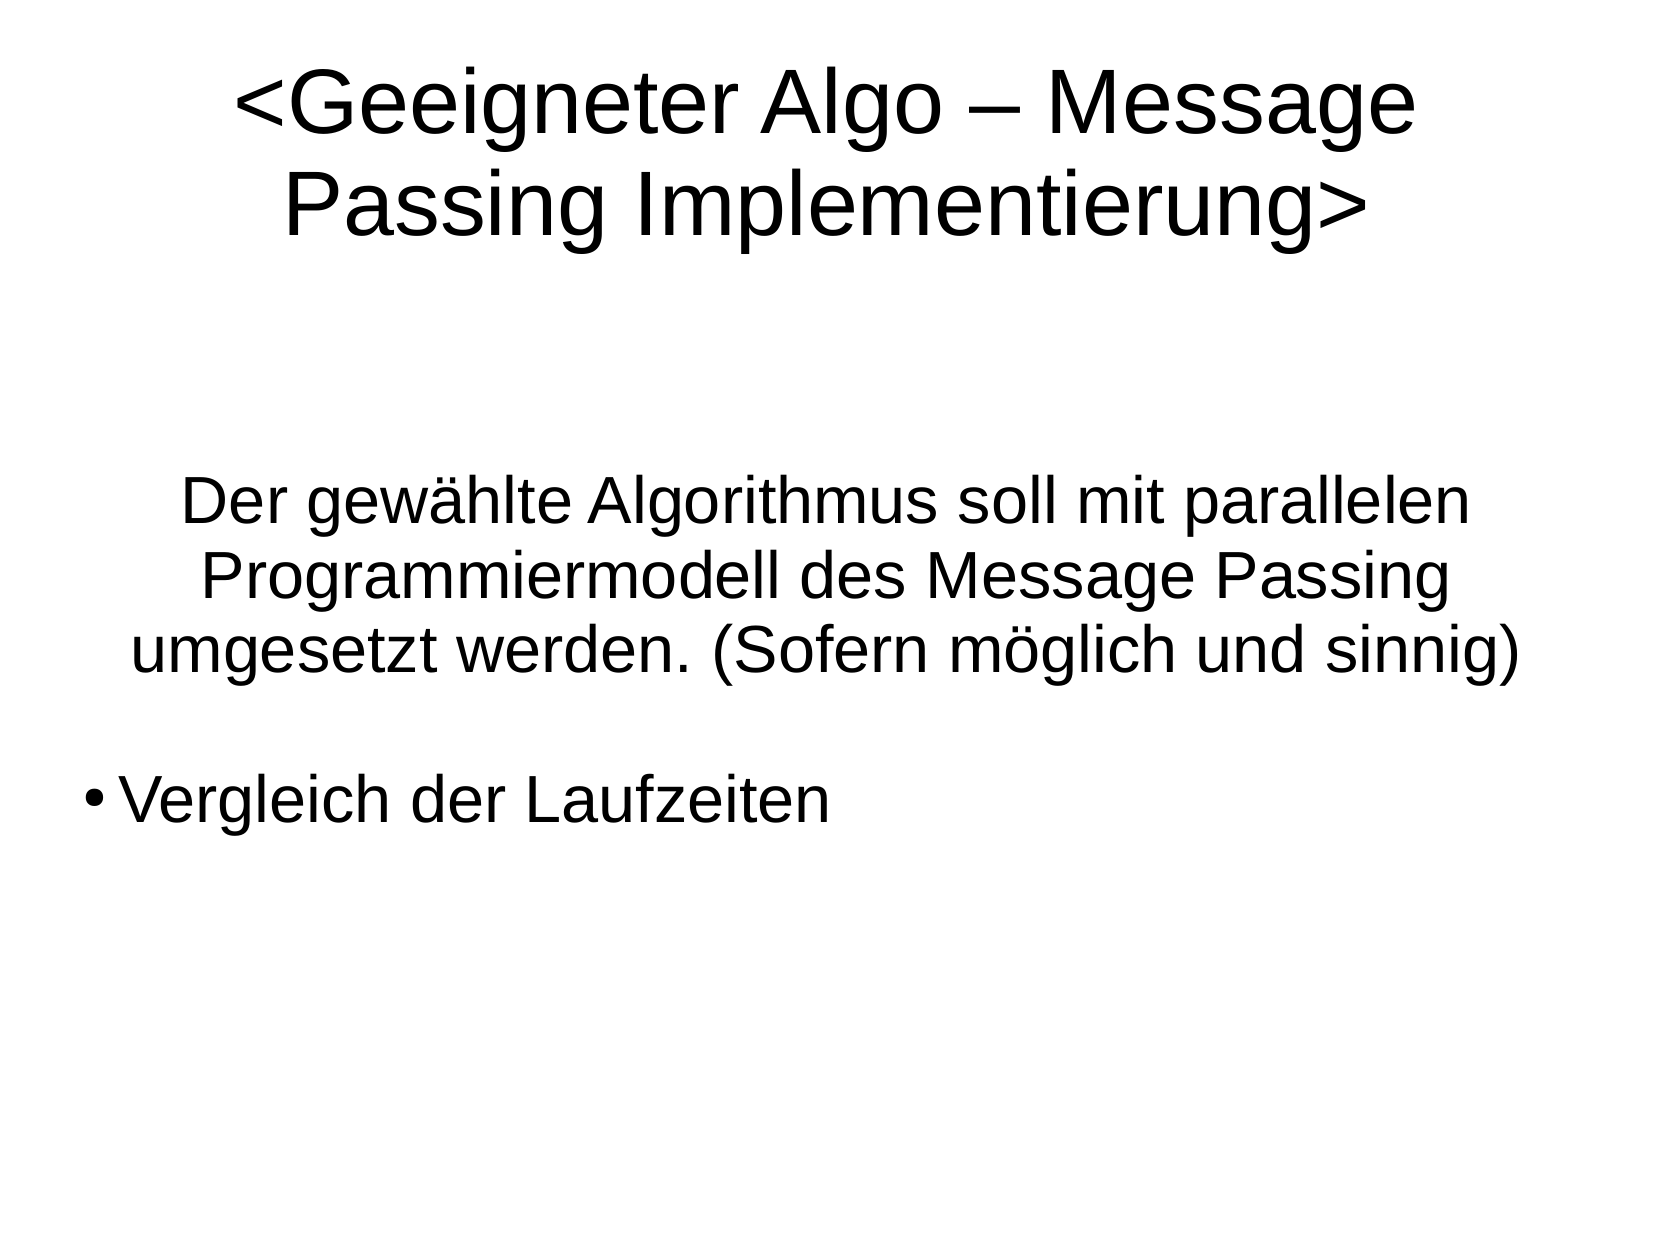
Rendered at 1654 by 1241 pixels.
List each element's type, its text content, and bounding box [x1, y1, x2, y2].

subtitle Der gewählte Algorithmus soll mit parallelen Programmiermodell des Message Passing umgesetzt werden. (Sofern möglich und sinnig) Vergleich der Laufzeiten [82, 290, 1571, 1010]
title <Geeigneter Algo – Message Passing Implementierung> [82, 49, 1571, 257]
